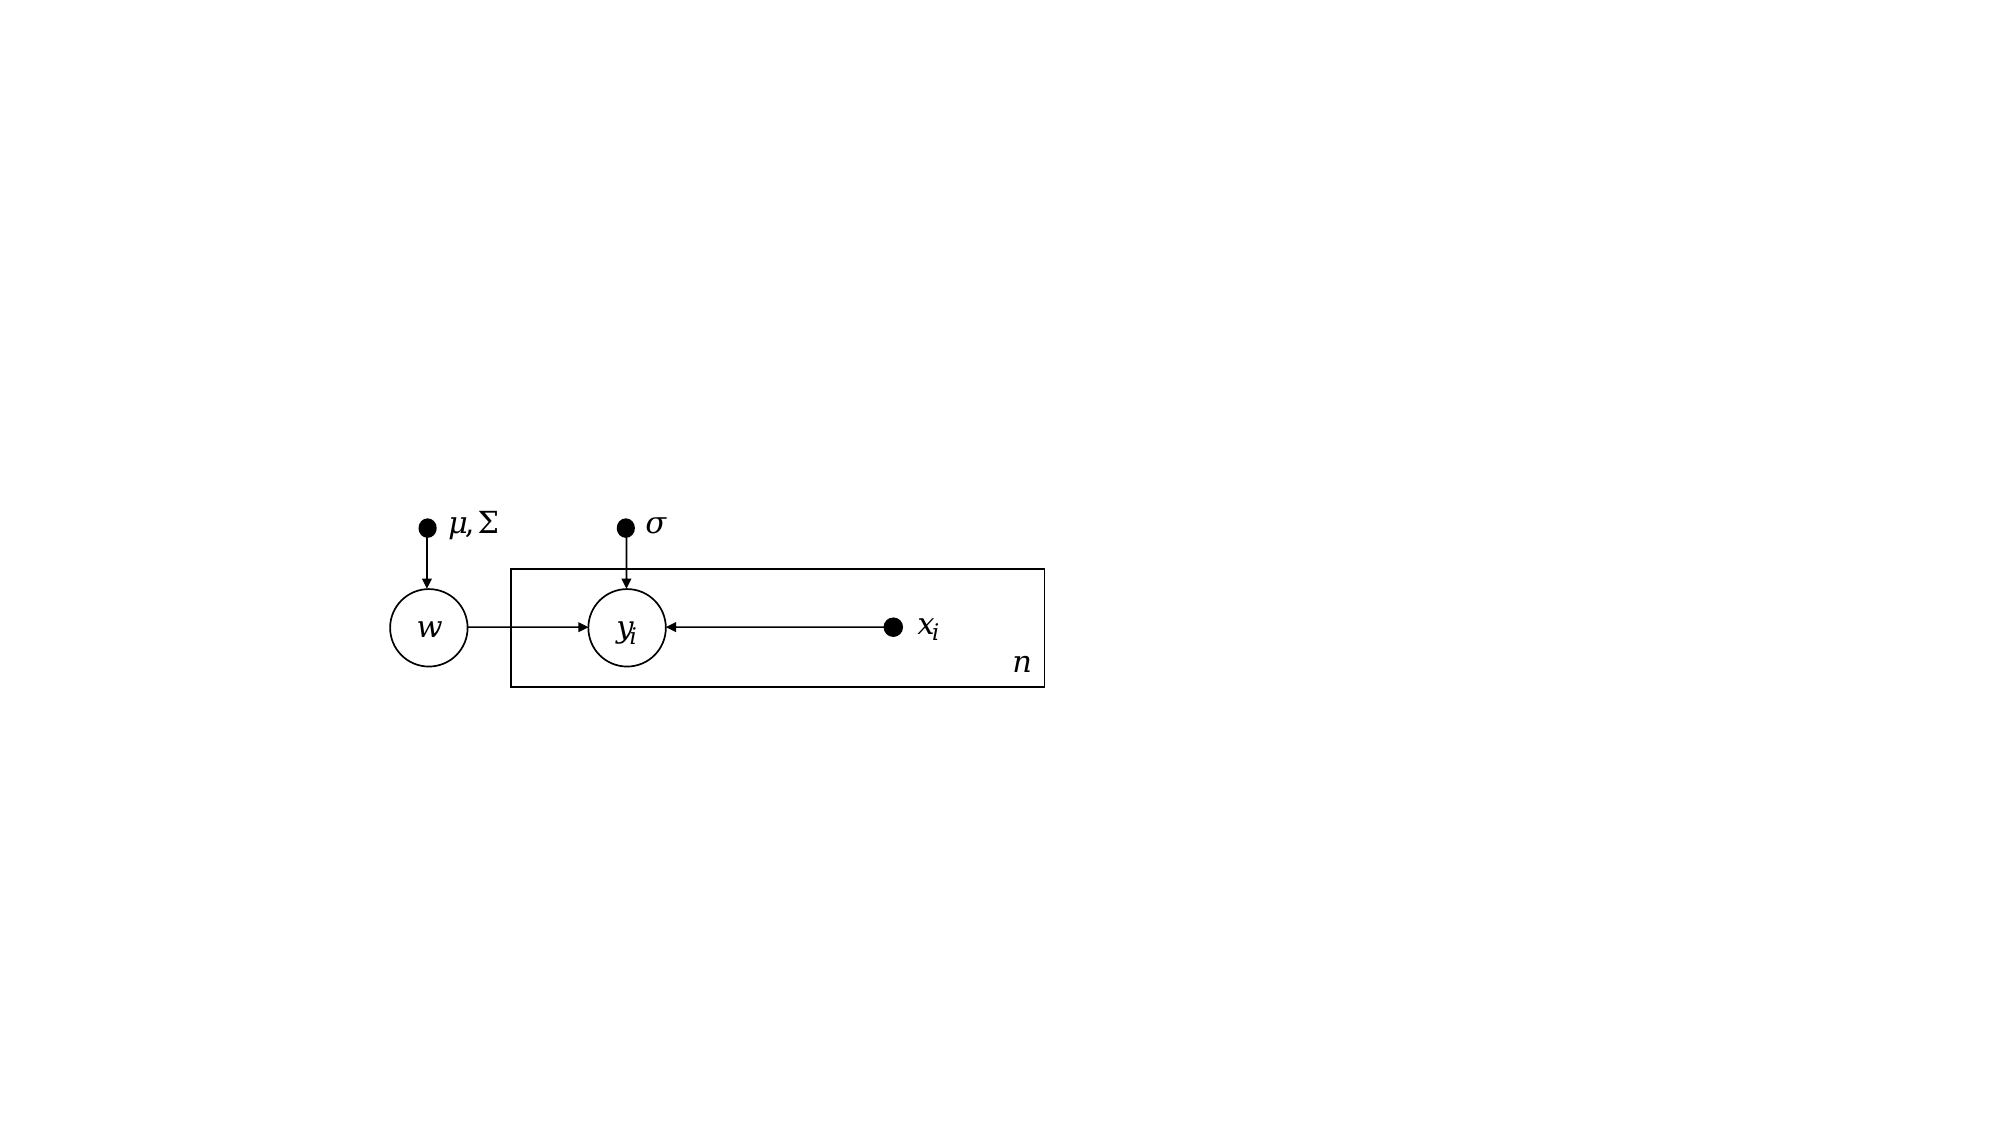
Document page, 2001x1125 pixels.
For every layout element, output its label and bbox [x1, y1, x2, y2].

picture [0, 209, 1628, 1125]
